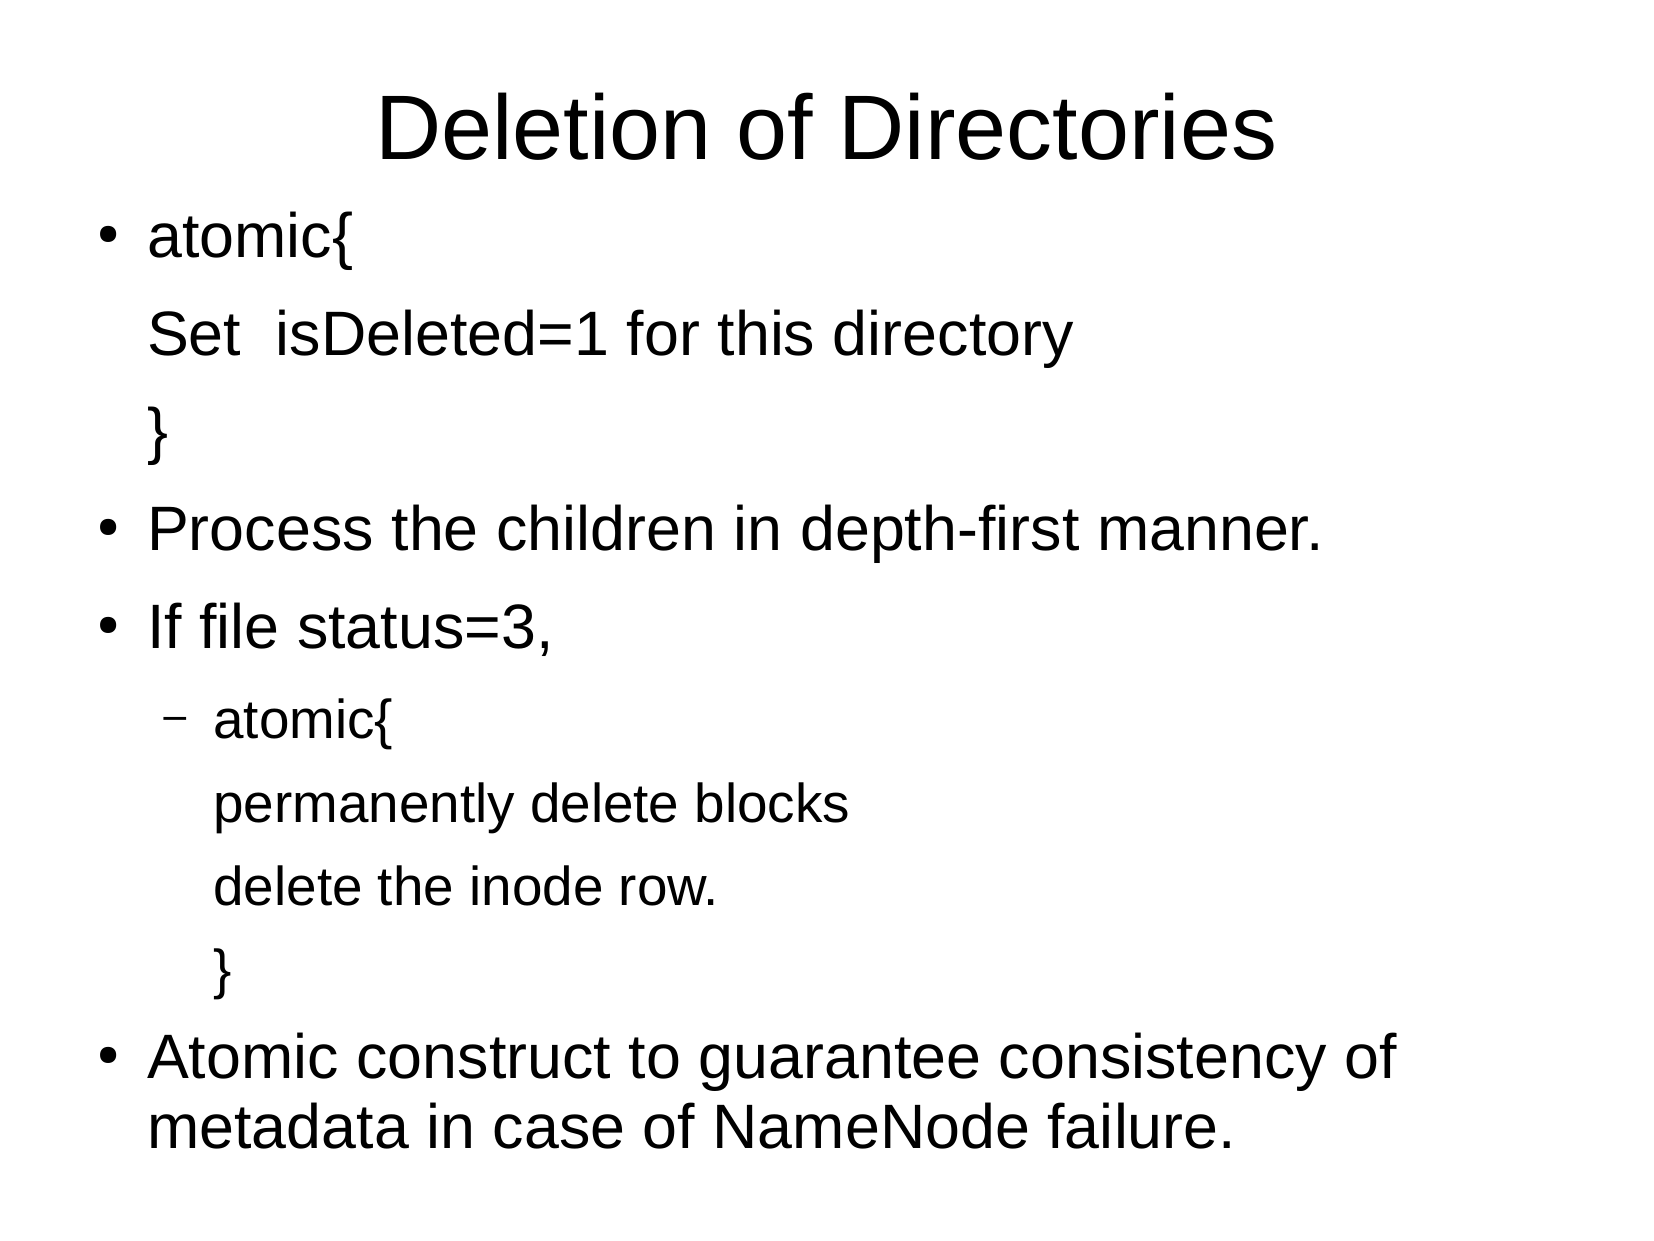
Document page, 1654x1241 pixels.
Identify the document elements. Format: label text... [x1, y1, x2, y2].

title Deletion of Directories [82, 0, 1571, 257]
list atomic{ Set isDeleted=1 for this directory } Process the children in depth-first manner. If file status=3, atomic{ permanently delete blocks delete the inode row. } Atomic construct to guarantee consistency of metadata in case of NameNode failure. [80, 200, 1536, 1172]
